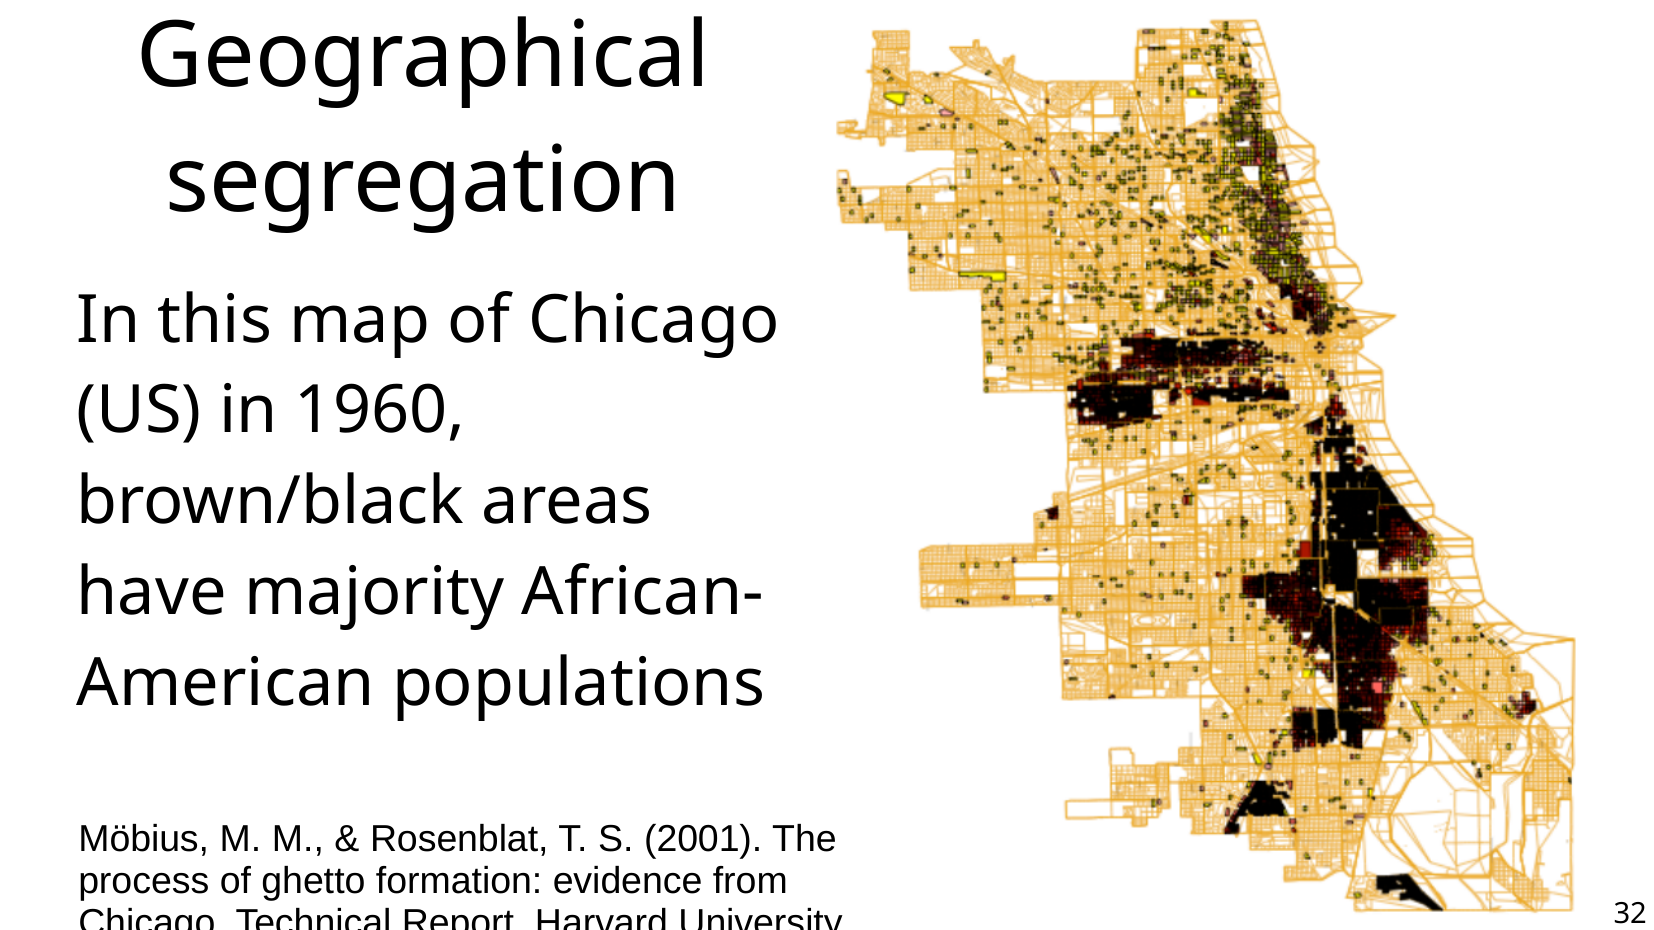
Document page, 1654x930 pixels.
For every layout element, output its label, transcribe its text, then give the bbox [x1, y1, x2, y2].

list In this map of Chicago (US) in 1960, brown/black areas have majority African-American populations [76, 270, 790, 810]
text_box Möbius, M. M., & Rosenblat, T. S. (2001). The process of ghetto formation: evidence from Chicago. Technical Report, Harvard University. [63, 810, 961, 930]
title Geographical segregation [82, 1, 766, 225]
picture [821, 5, 1591, 930]
